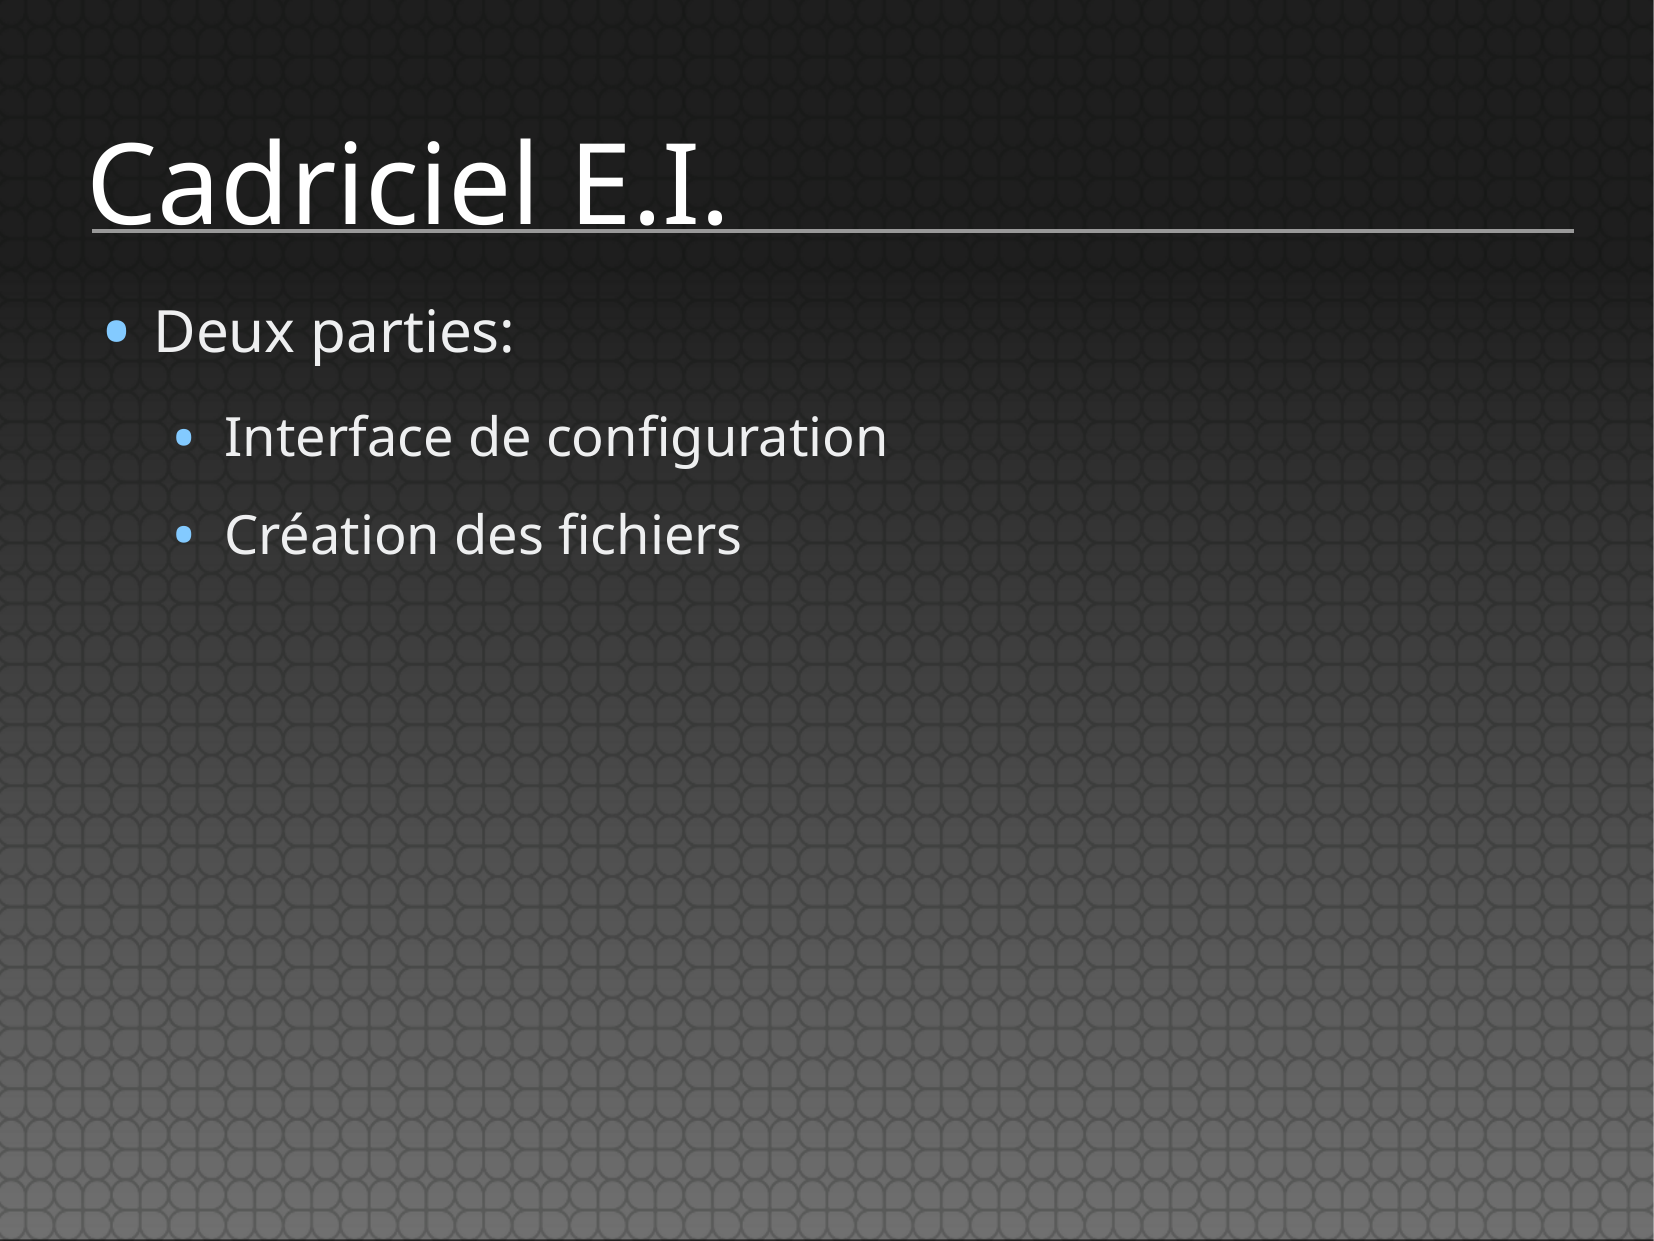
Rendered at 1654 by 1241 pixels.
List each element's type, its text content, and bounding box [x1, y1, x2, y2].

picture [0, 0, 1654, 1241]
title Cadriciel E.I. [86, 112, 1576, 249]
list Deux parties: Interface de configuration Création des fichiers [82, 290, 1571, 875]
